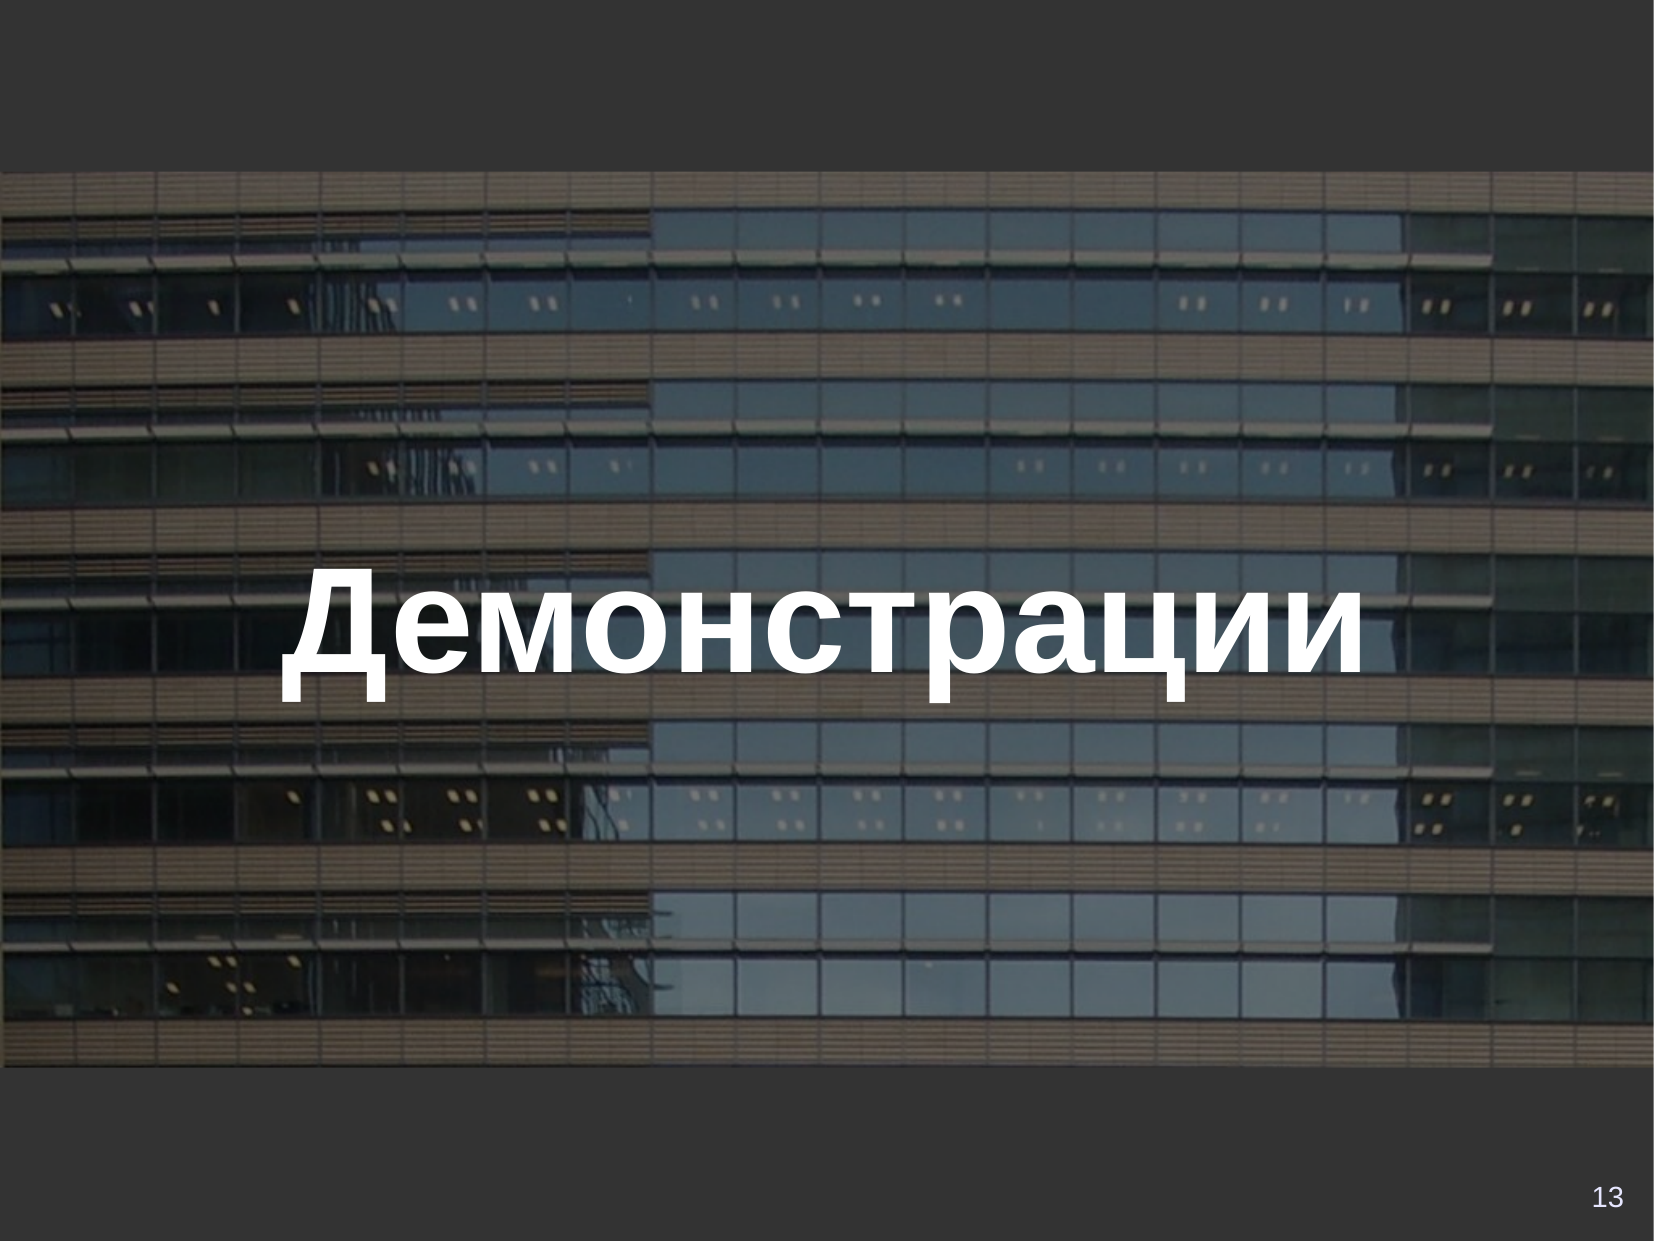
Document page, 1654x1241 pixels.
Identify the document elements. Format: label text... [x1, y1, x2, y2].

picture [0, 0, 1654, 1241]
title Демонстрации [29, 214, 1625, 1027]
